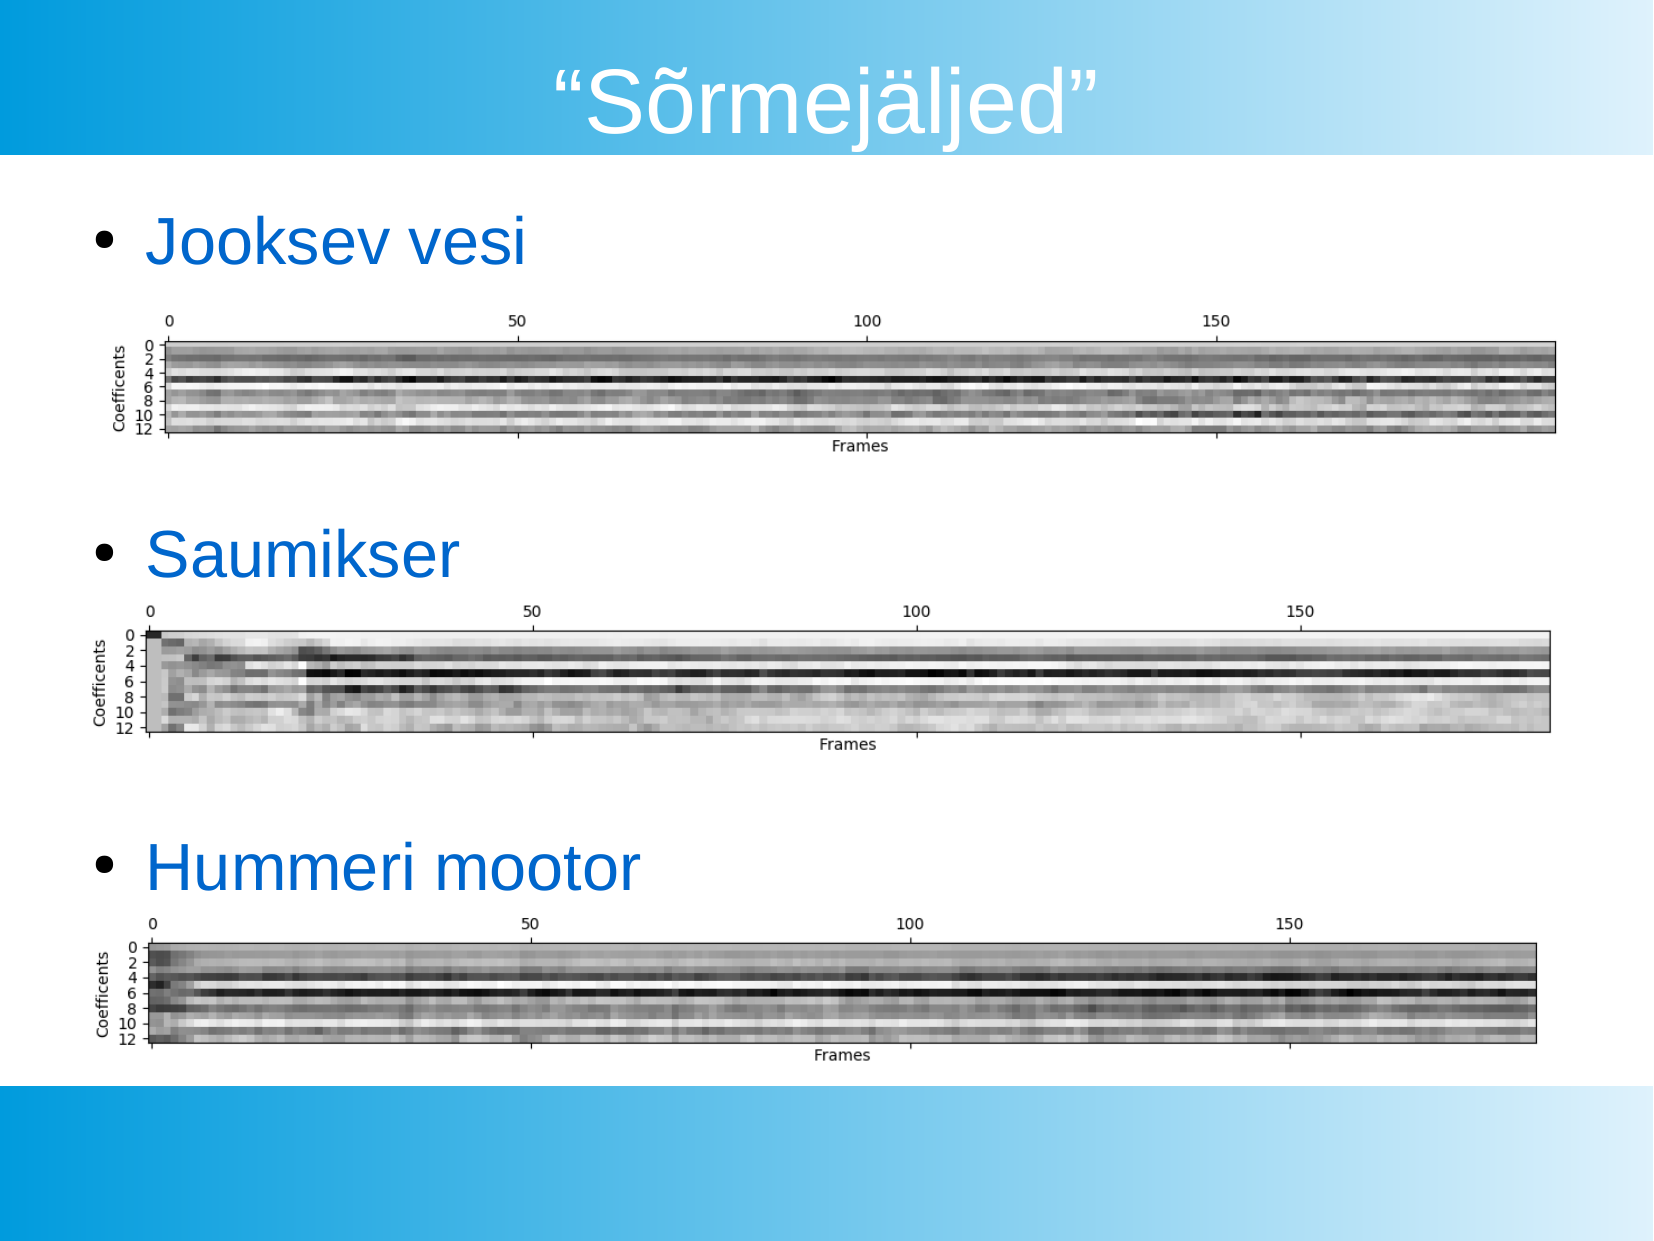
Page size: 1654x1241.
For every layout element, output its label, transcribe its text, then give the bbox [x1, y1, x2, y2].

title “Sõrmejäljed” [82, 49, 1571, 155]
list Jooksev vesi Saumikser Hummeri mootor [75, 203, 1564, 376]
picture [80, 592, 1561, 759]
picture [93, 295, 1564, 466]
picture [90, 908, 1546, 1073]
